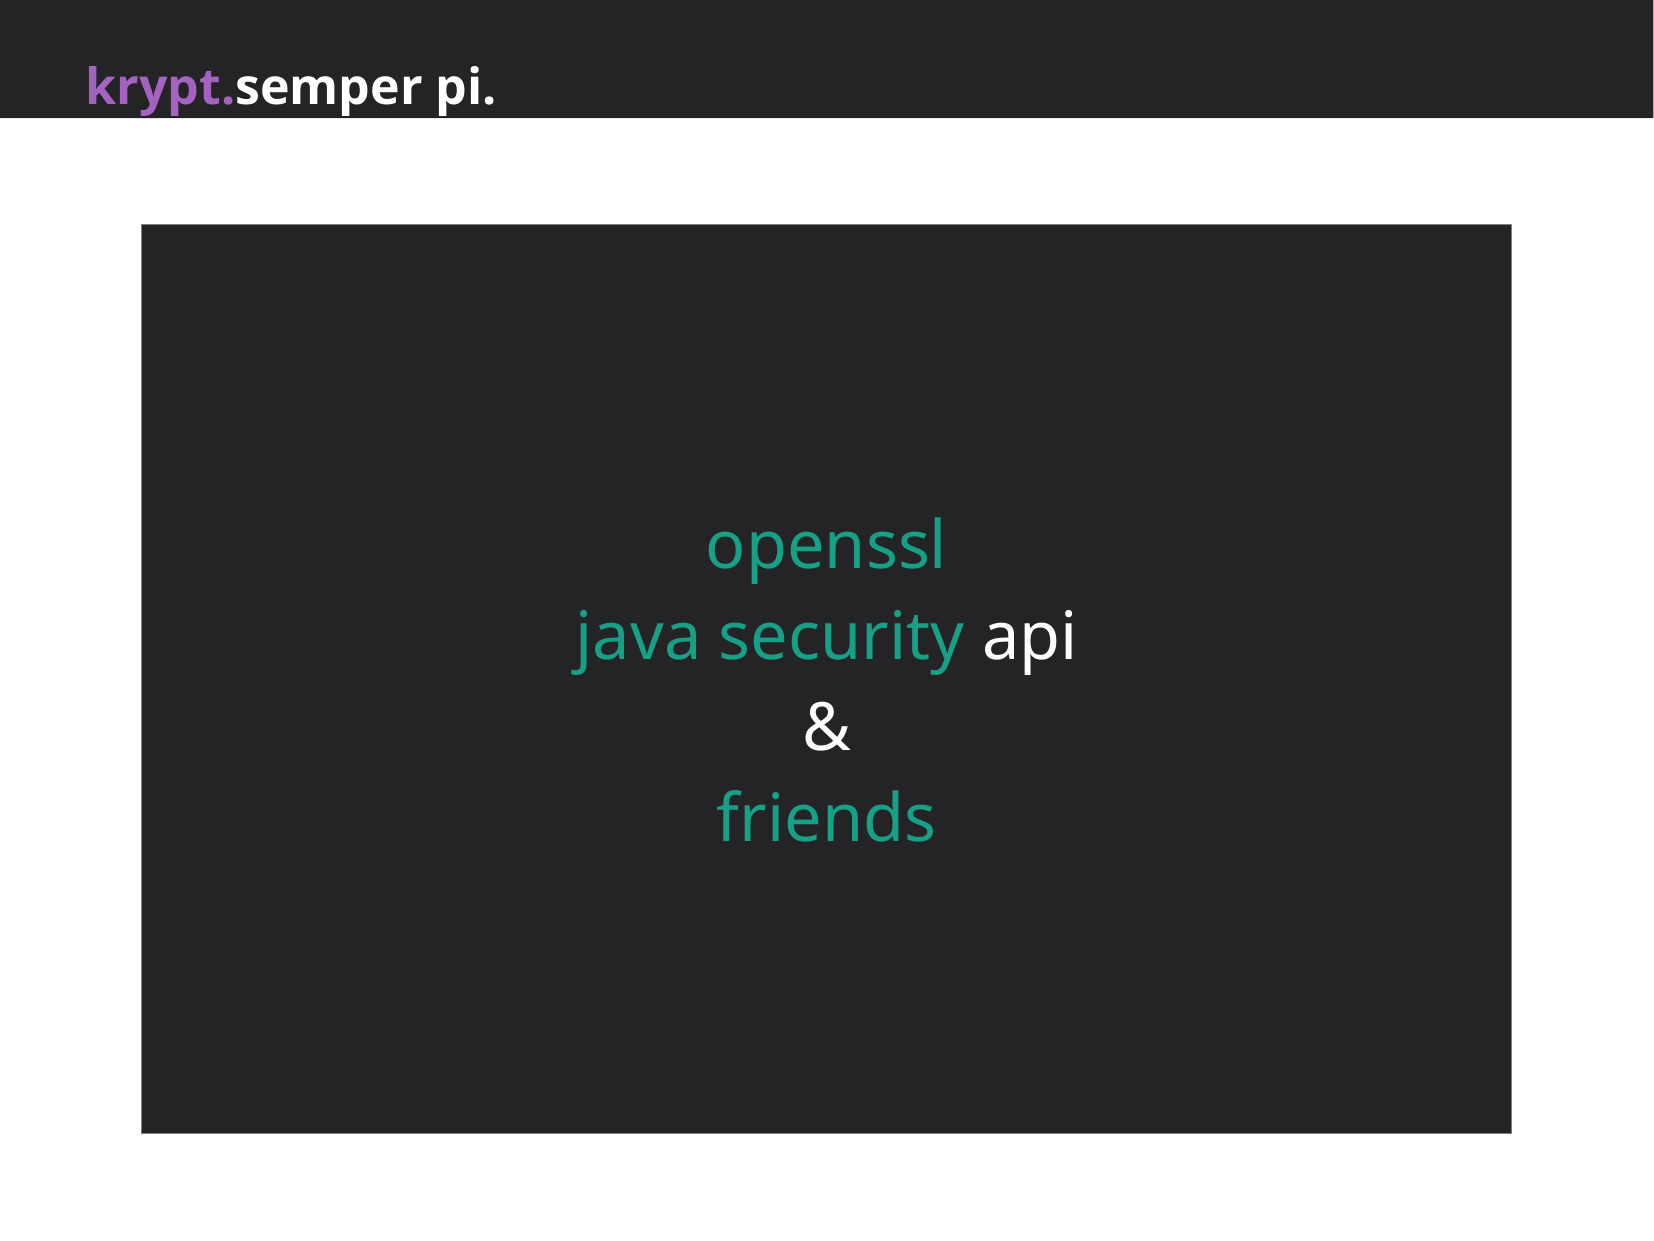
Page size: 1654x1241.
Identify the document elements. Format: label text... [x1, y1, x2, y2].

text_box [0, 0, 1654, 119]
text_box [165, 531, 1441, 1087]
text_box openssl java security api & friends [141, 224, 1512, 1134]
text_box krypt.semper pi. [70, 43, 544, 119]
